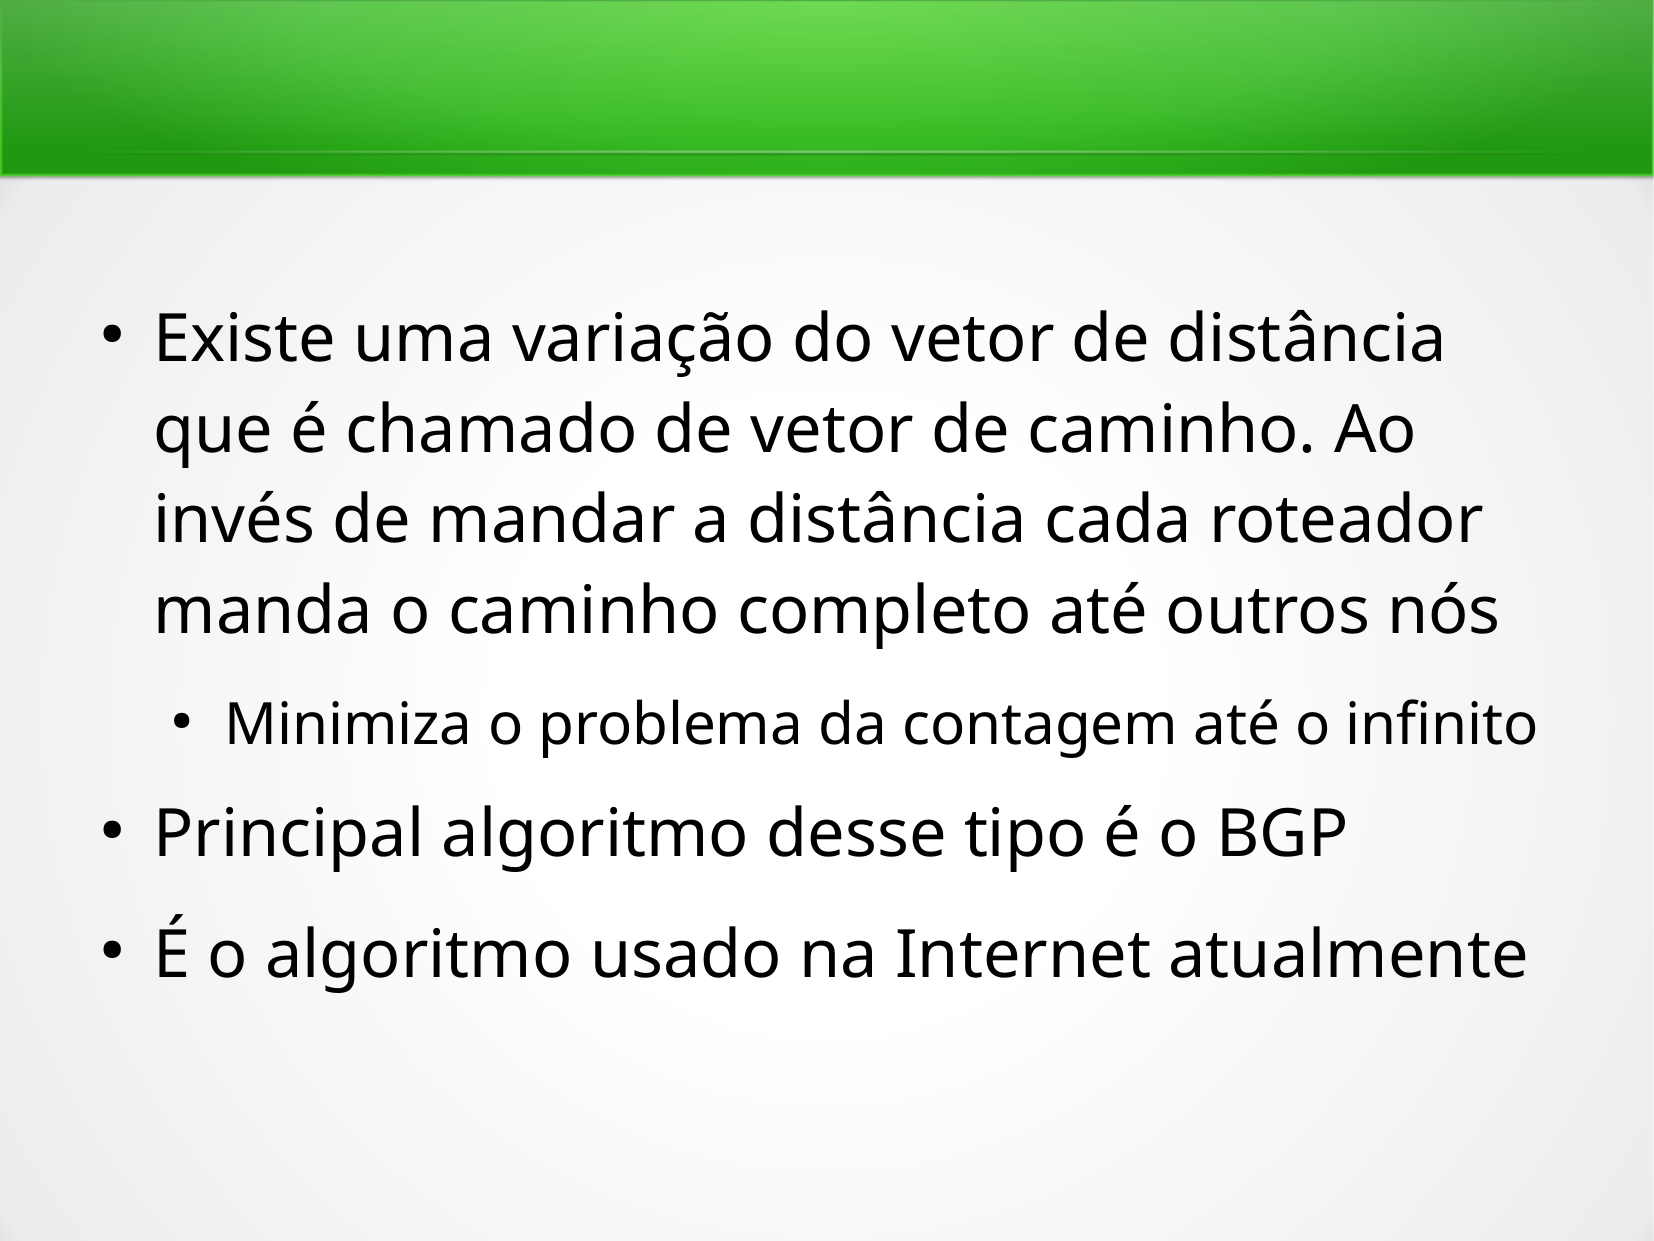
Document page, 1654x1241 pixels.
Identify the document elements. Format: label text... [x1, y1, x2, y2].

list Existe uma variação do vetor de distância que é chamado de vetor de caminho. Ao invés de mandar a distância cada roteador manda o caminho completo até outros nós Minimiza o problema da contagem até o infinito Principal algoritmo desse tipo é o BGP É o algoritmo usado na Internet atualmente [82, 290, 1571, 1010]
picture [0, 0, 1654, 1241]
